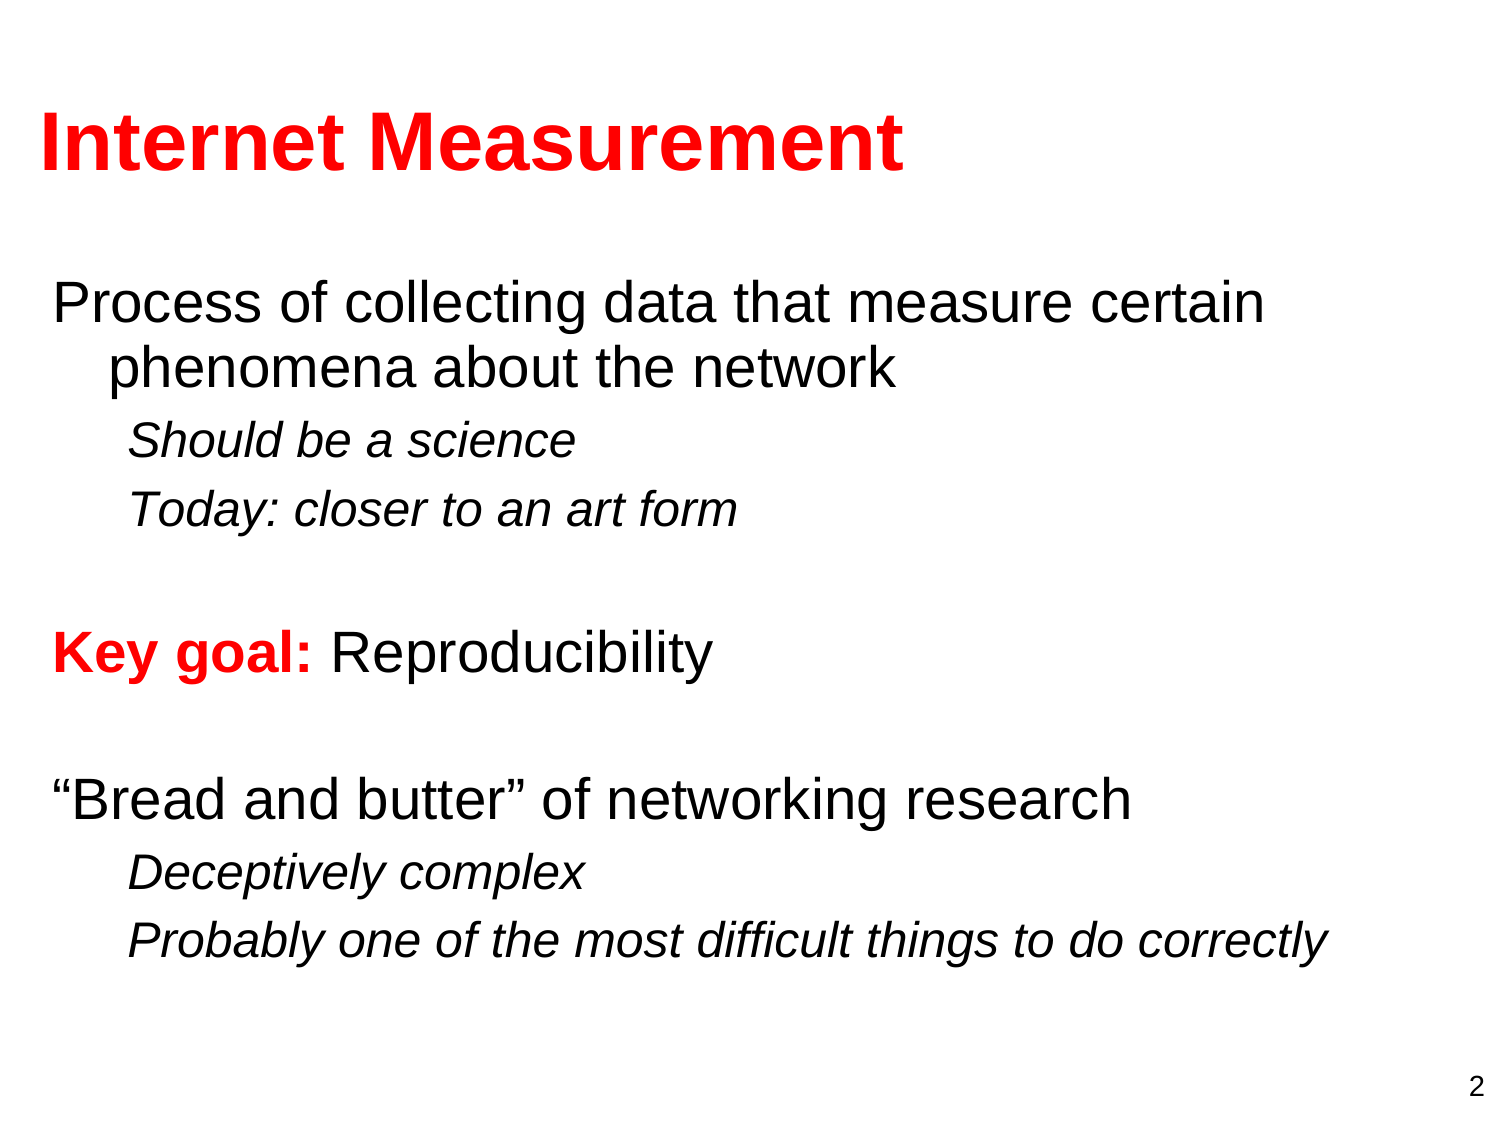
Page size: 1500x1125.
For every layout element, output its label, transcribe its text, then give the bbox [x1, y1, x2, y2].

list Process of collecting data that measure certain phenomena about the network Should be a science Today: closer to an art form Key goal: Reproducibility “Bread and butter” of networking research Deceptively complex Probably one of the most difficult things to do correctly [37, 262, 1463, 1051]
title Internet Measurement [24, 47, 1463, 236]
